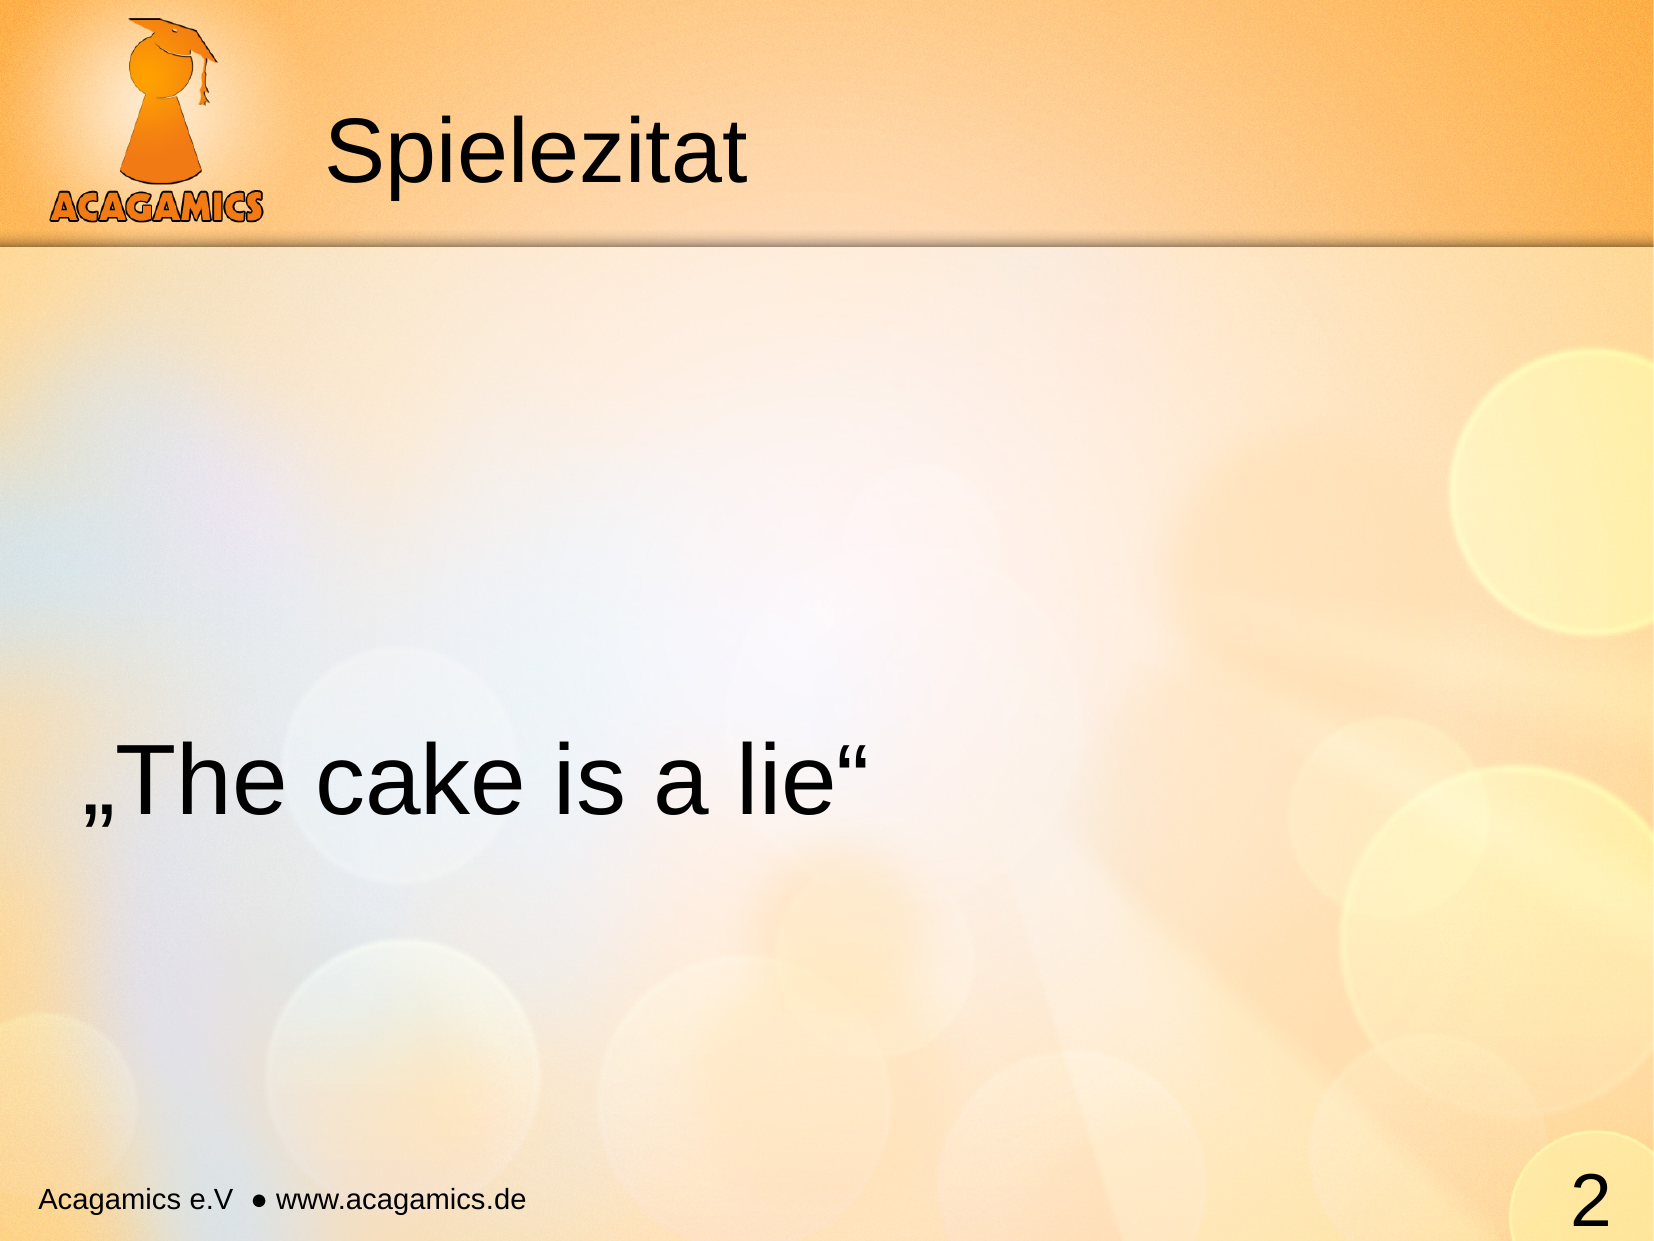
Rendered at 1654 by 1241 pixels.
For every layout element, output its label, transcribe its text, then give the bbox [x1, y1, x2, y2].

title Spielezitat [324, 76, 1571, 216]
list „The cake is a lie“ [82, 290, 1571, 1109]
text_box [1517, 1151, 1654, 1241]
